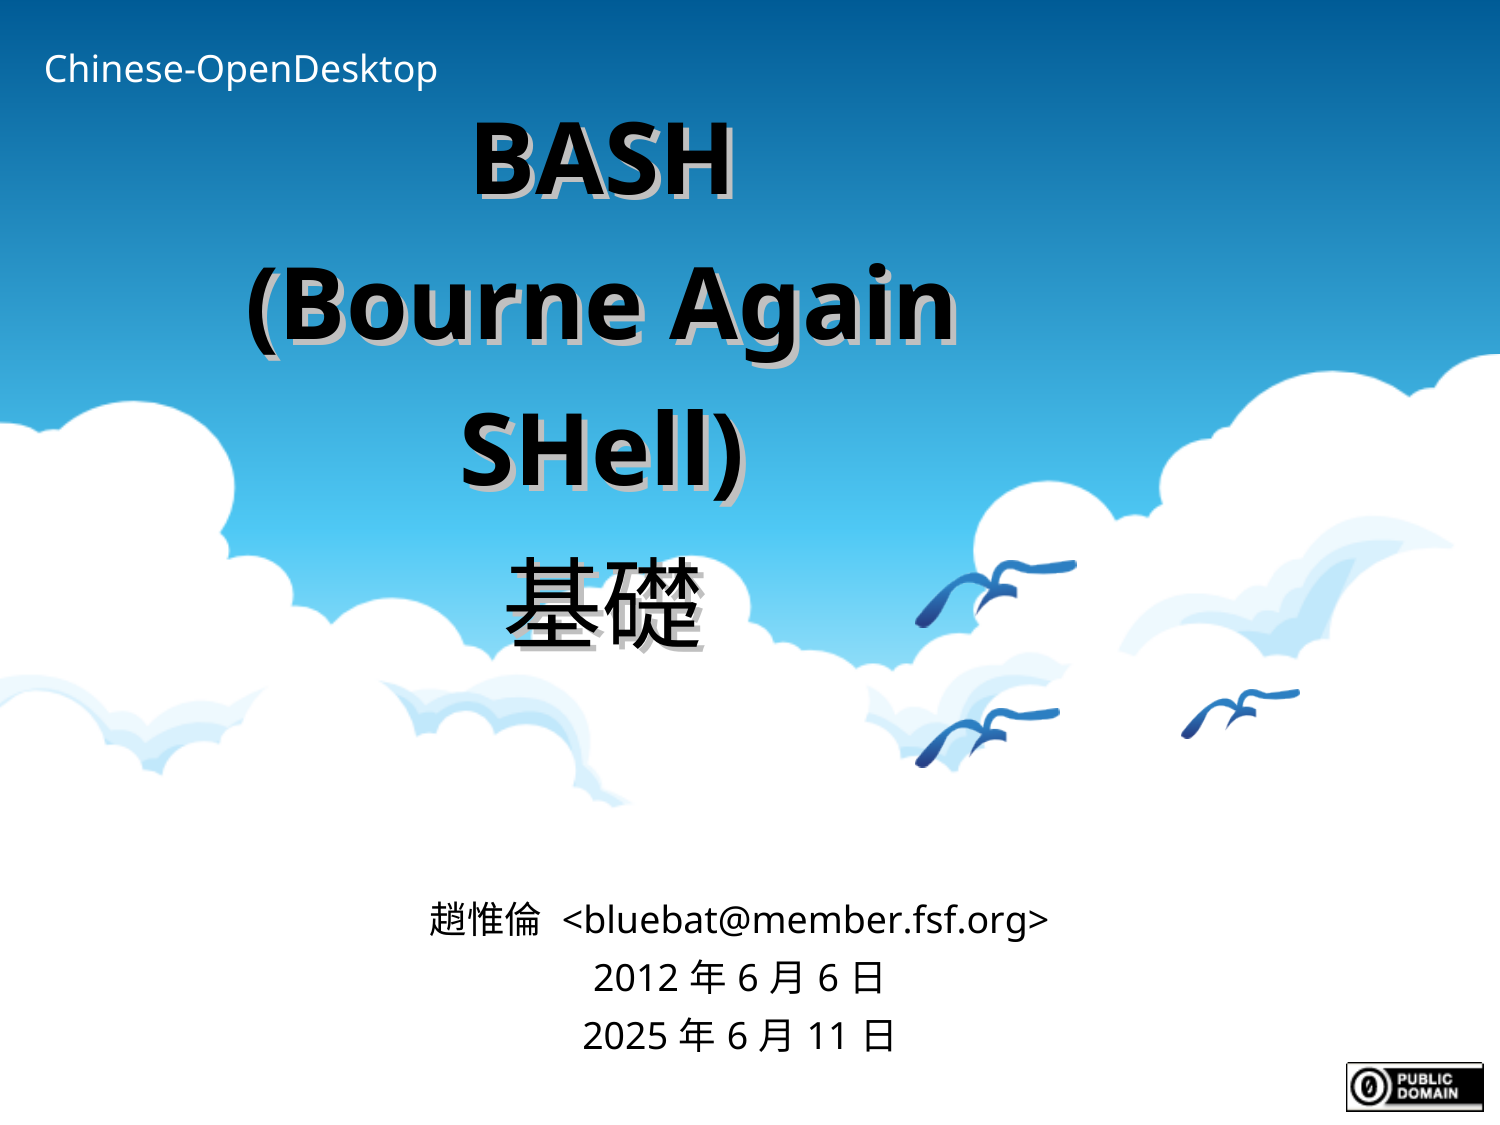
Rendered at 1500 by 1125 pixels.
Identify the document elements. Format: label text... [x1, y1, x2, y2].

text_box Chinese-OpenDesktop [29, 35, 1192, 102]
picture [0, 354, 1500, 1125]
text_box 趙惟倫 <bluebat@member.fsf.org> 2012年6月6日 2025年6月11日 [338, 885, 1162, 1028]
title BASH (Bourne Again SHell) 基礎 [230, 205, 1270, 542]
